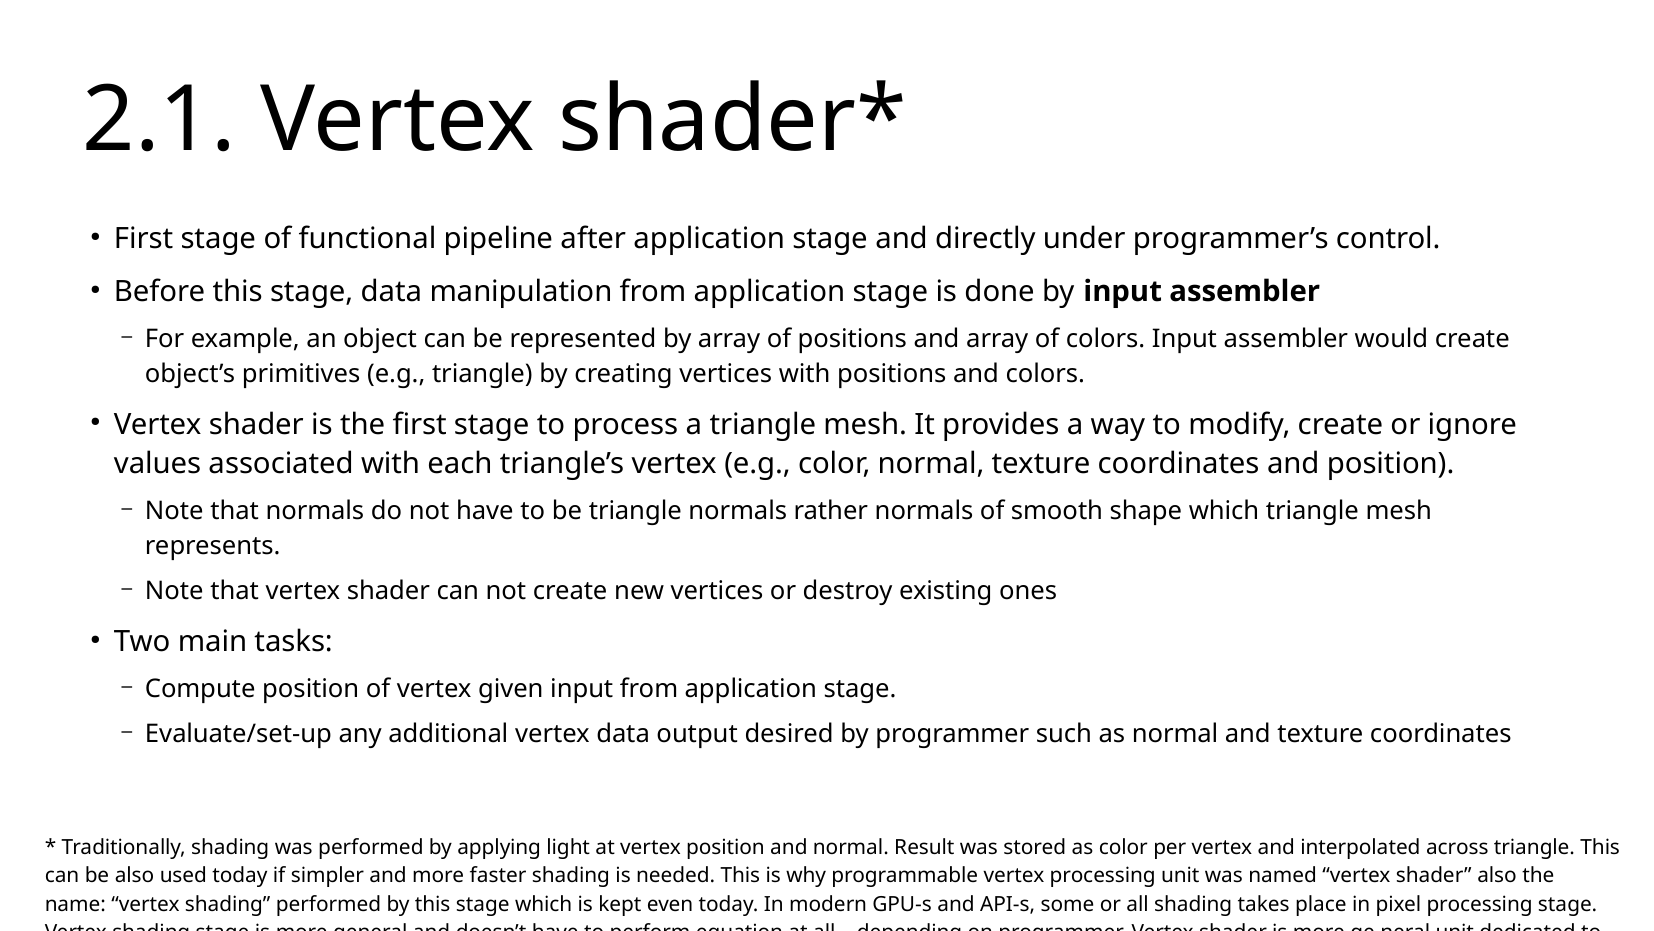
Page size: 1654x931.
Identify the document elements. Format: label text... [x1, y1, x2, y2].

title 2.1. Vertex shader* [82, 37, 1571, 193]
text_box * Traditionally, shading was performed by applying light at vertex position and normal. Result was stored as color per vertex and interpolated across triangle. This can be also used today if simpler and more faster shading is needed. This is why programmable vertex processing unit was named “vertex shader” also the name: “vertex shading” performed by this stage which is kept even today. In modern GPU-s and API-s, some or all shading takes place in pixel processing stage. Vertex shading stage is more general and doesn’t have to perform equation at all – depending on programmer. Vertex shader is more ge neral unit dedicated to setting up data associated with each vertex. [30, 825, 1636, 931]
list First stage of functional pipeline after application stage and directly under programmer’s control. Before this stage, data manipulation from application stage is done by input assembler For example, an object can be represented by array of positions and array of colors. Input assembler would create object’s primitives (e.g., triangle) by creating vertices with positions and colors. Vertex shader is the first stage to process a triangle mesh. It provides a way to modify, create or ignore values associated with each triangle’s vertex (e.g., color, normal, texture coordinates and position). Note that normals do not have to be triangle normals rather normals of smooth shape which triangle mesh represents. Note that vertex shader can not create new vertices or destroy existing ones Two main tasks: Compute position of vertex given input from application stage. Evaluate/set-up any additional vertex data output desired by programmer such as normal and texture coordinates [82, 217, 1571, 758]
